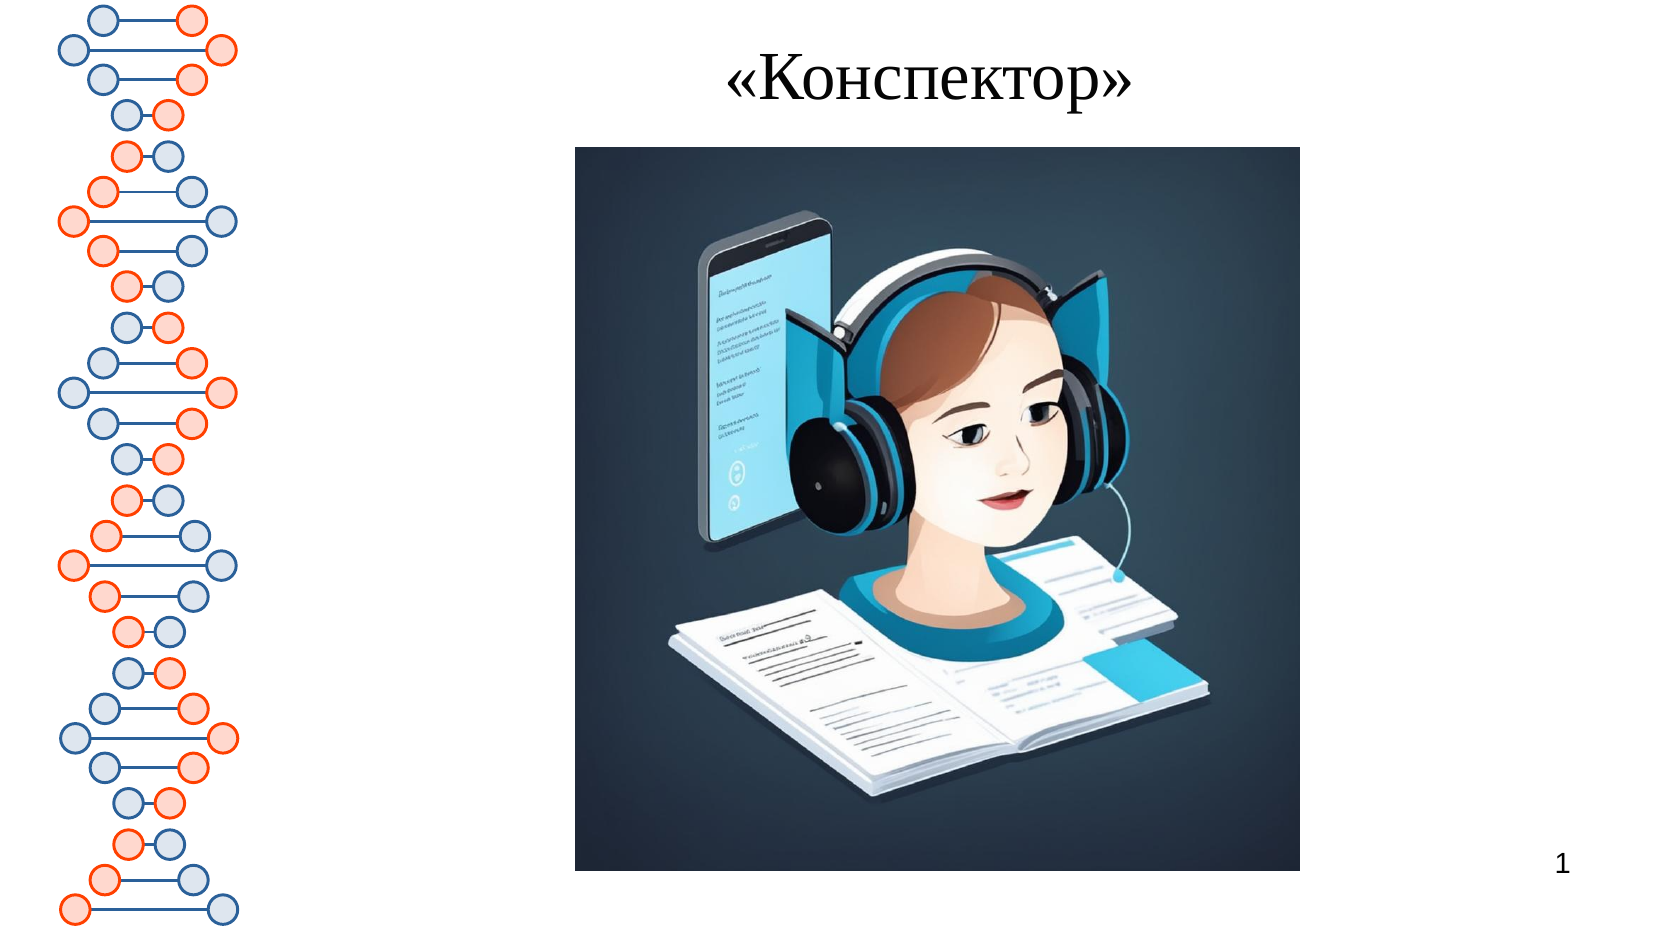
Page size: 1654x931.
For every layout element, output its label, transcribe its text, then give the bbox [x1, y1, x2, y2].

picture [575, 147, 1300, 872]
title «Конспектор» [265, 0, 1595, 154]
